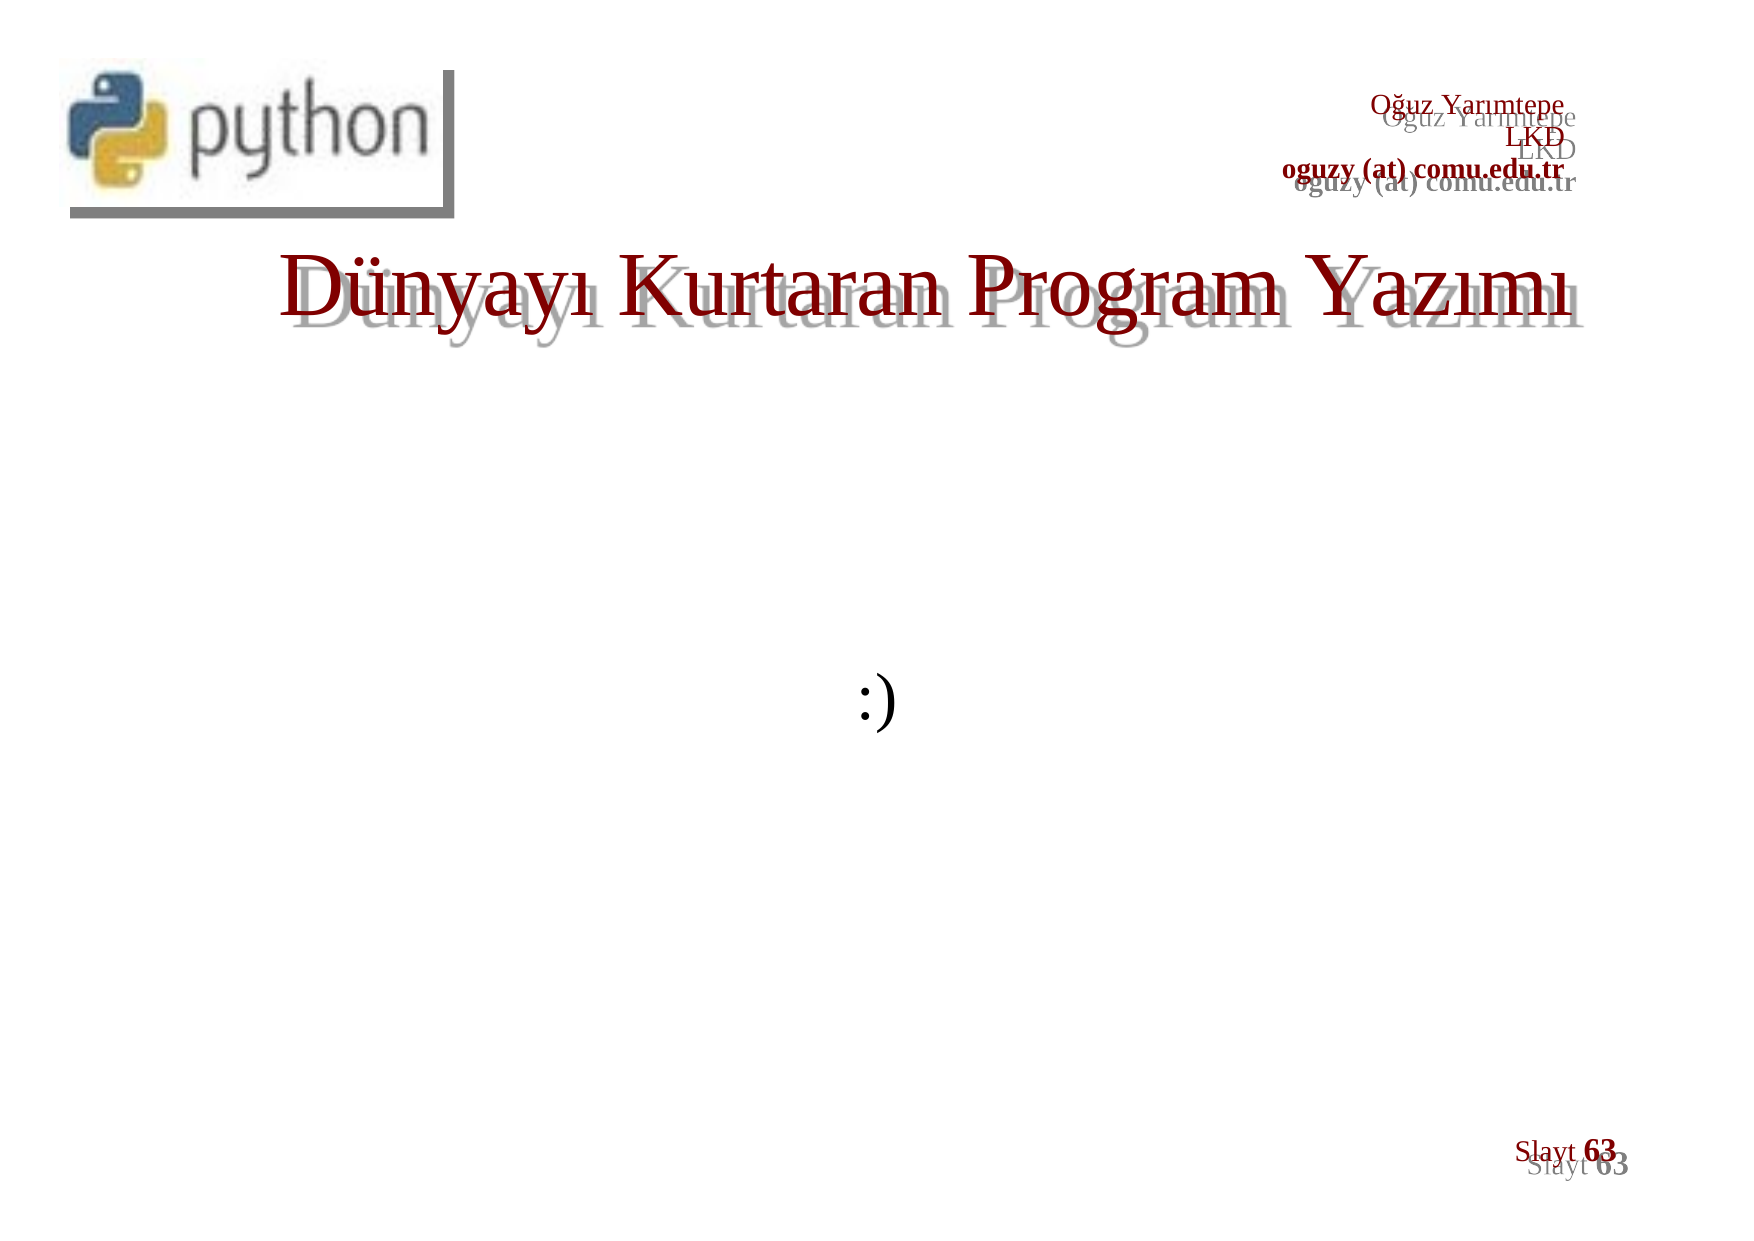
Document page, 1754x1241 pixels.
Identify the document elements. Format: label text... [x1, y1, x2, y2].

subtitle :) [59, 360, 1695, 1034]
title Dünyayı Kurtaran Program Yazımı [194, 214, 1684, 355]
picture [59, 58, 443, 207]
